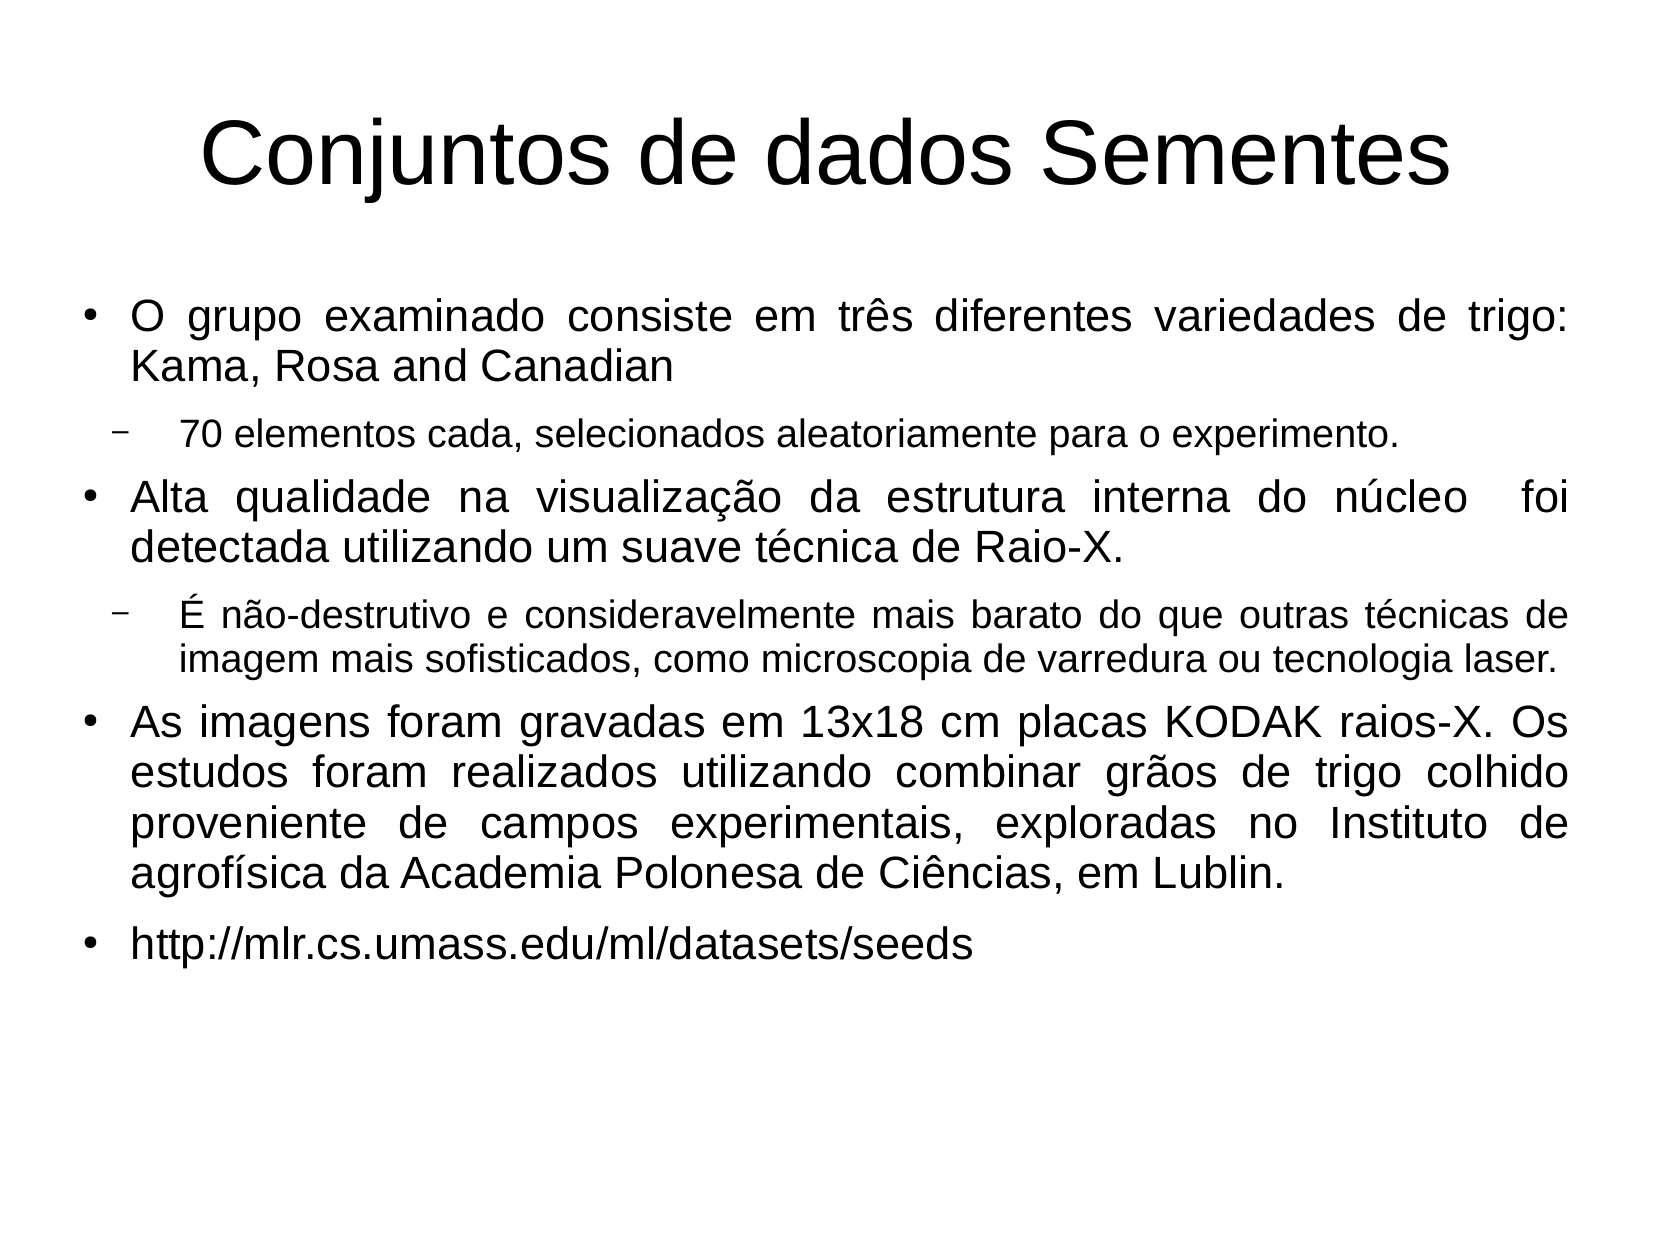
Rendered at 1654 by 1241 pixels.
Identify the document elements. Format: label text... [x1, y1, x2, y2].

title Conjuntos de dados Sementes [82, 49, 1571, 257]
list O grupo examinado consiste em três diferentes variedades de trigo: Kama, Rosa and Canadian 70 elementos cada, selecionados aleatoriamente para o experimento. Alta qualidade na visualização da estrutura interna do núcleo foi detectada utilizando um suave técnica de Raio-X. É não-destrutivo e consideravelmente mais barato do que outras técnicas de imagem mais sofisticados, como microscopia de varredura ou tecnologia laser. As imagens foram gravadas em 13x18 cm placas KODAK raios-X. Os estudos foram realizados utilizando combinar grãos de trigo colhido proveniente de campos experimentais, exploradas no Instituto de agrofísica da Academia Polonesa de Ciências, em Lublin. http://mlr.cs.umass.edu/ml/datasets/seeds [82, 290, 1571, 1010]
